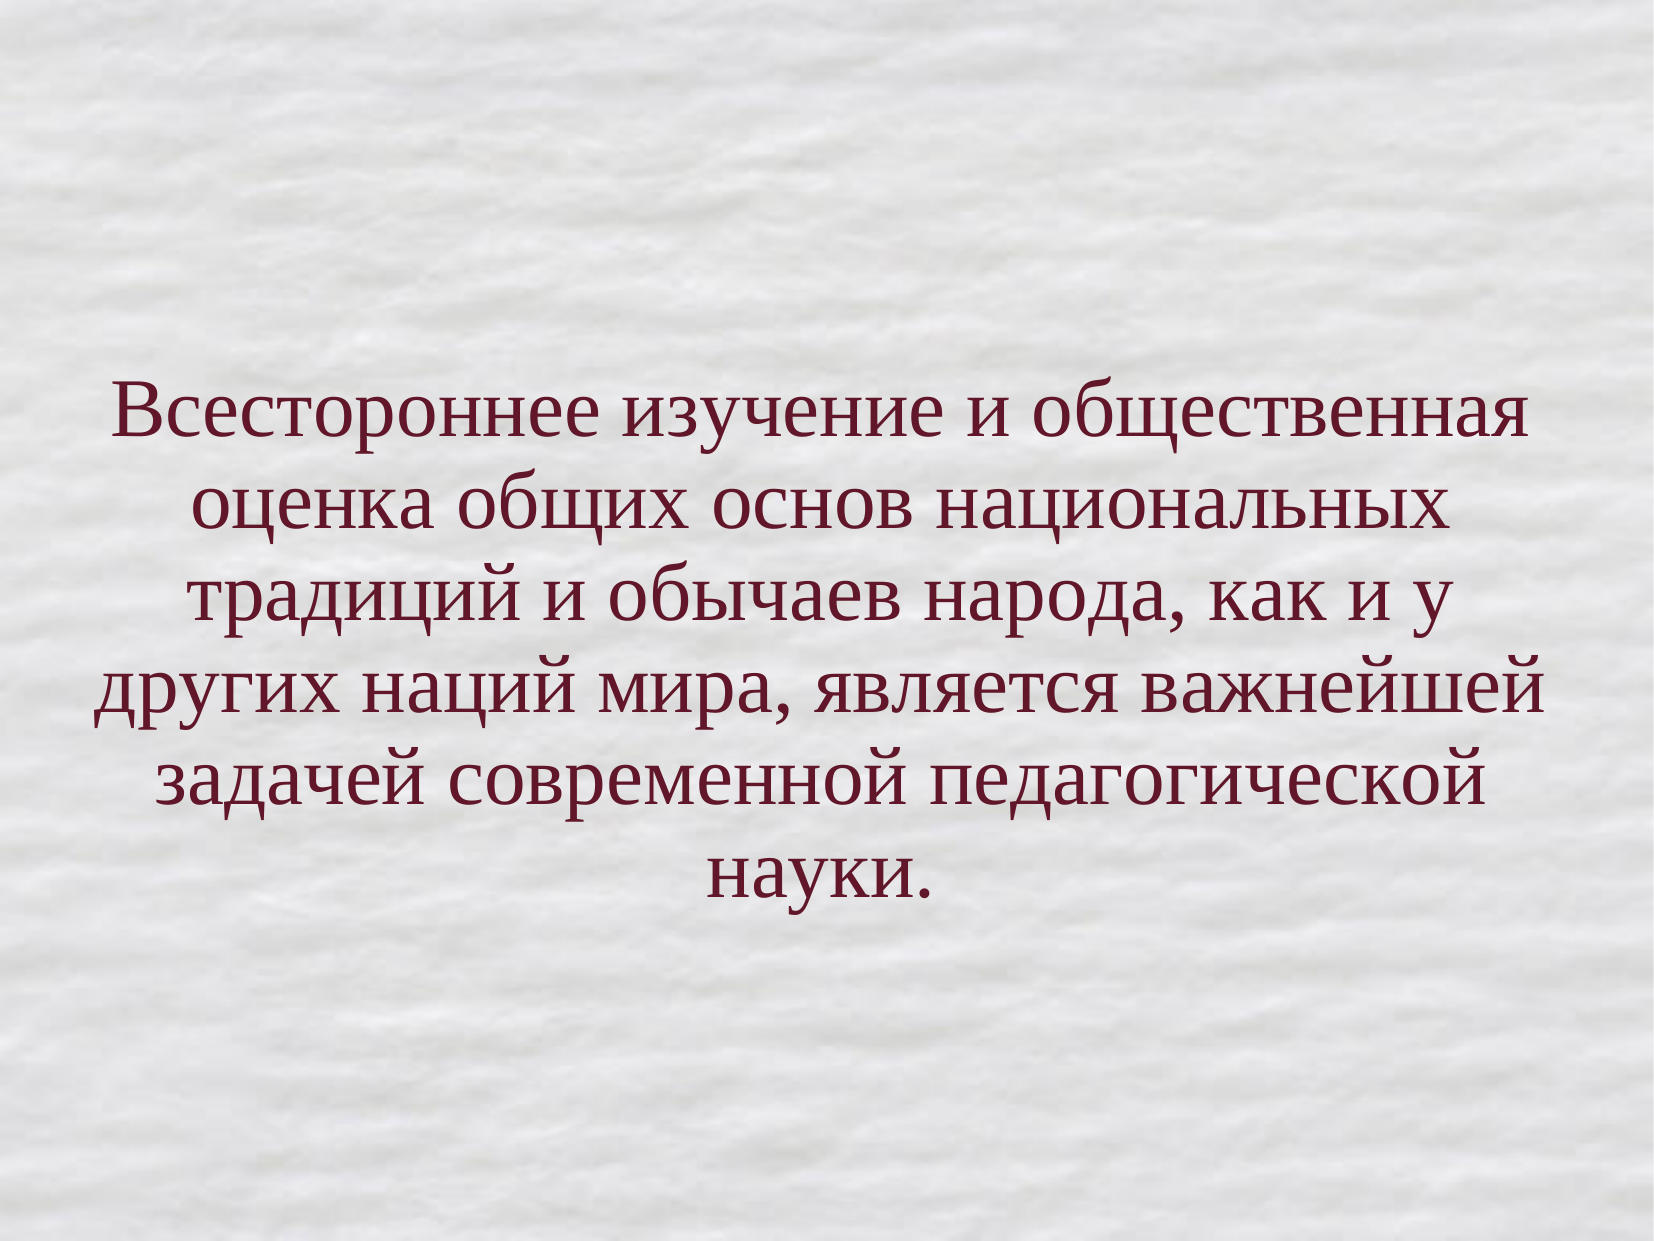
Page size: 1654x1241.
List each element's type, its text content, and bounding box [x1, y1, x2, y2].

picture [0, 0, 1654, 1241]
title Всестороннее изучение и общественная оценка общих основ национальных традиций и обычаев народа, как и у других наций мира, является важнейшей задачей современной педагогической науки. [76, 361, 1566, 916]
